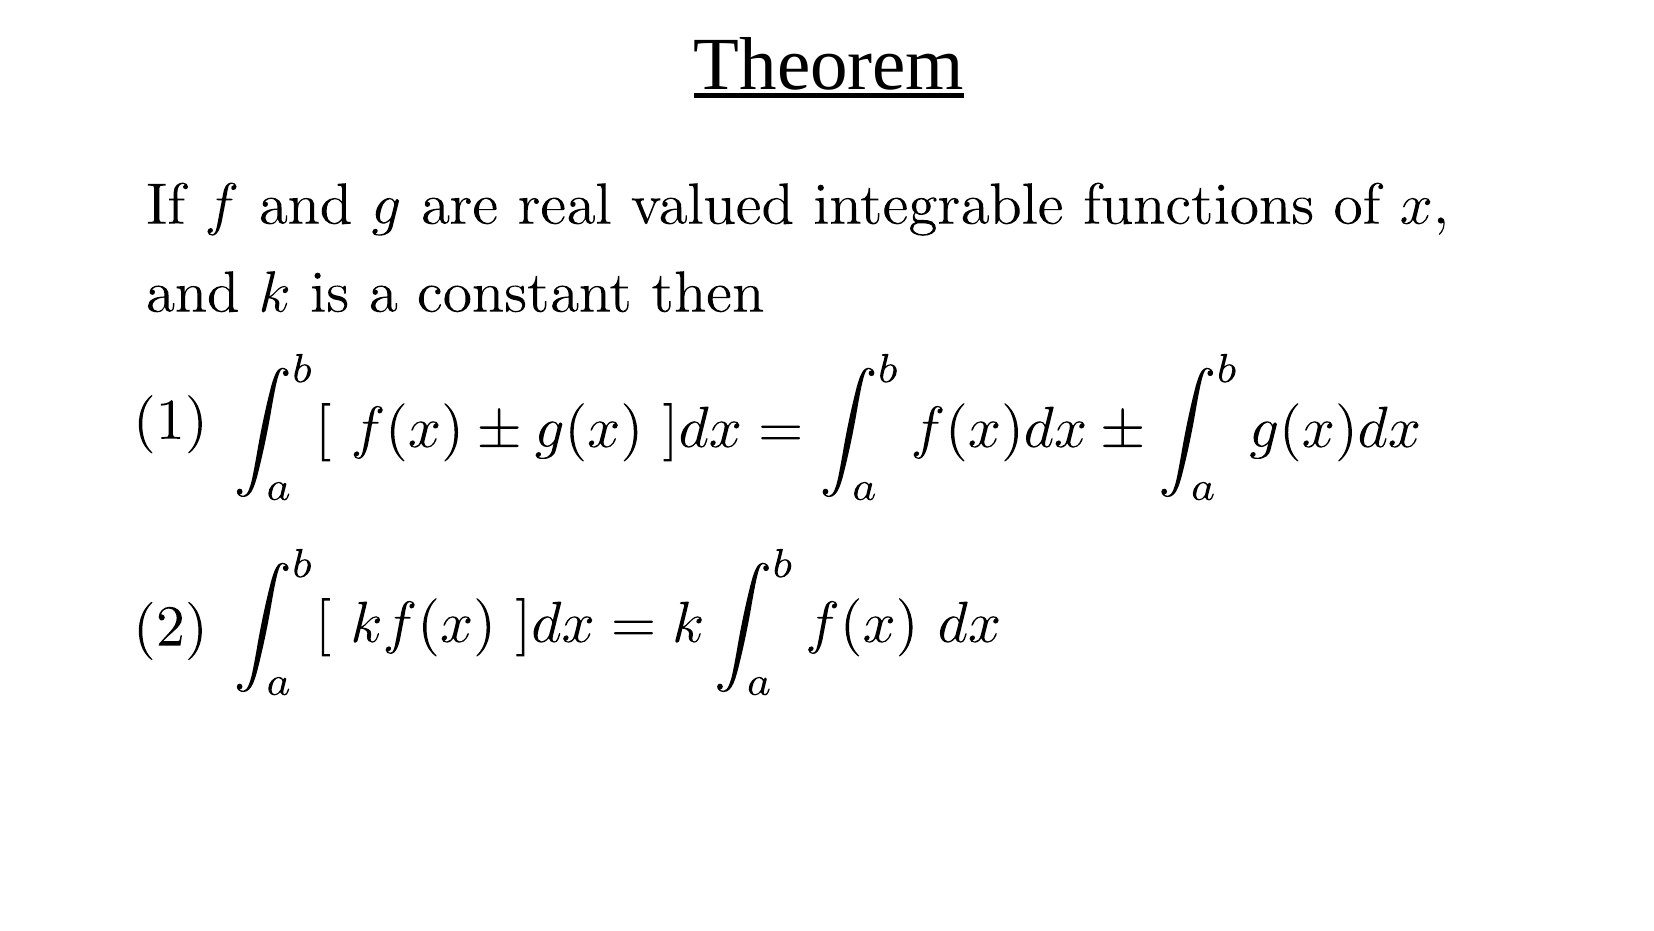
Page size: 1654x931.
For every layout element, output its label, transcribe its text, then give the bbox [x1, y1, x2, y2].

title Theorem [84, 21, 1574, 107]
text_box [147, 271, 764, 313]
text_box [236, 548, 999, 696]
text_box [136, 601, 202, 661]
text_box [136, 395, 202, 454]
text_box [147, 182, 1445, 236]
subtitle [59, 129, 1607, 910]
text_box [236, 353, 1419, 501]
